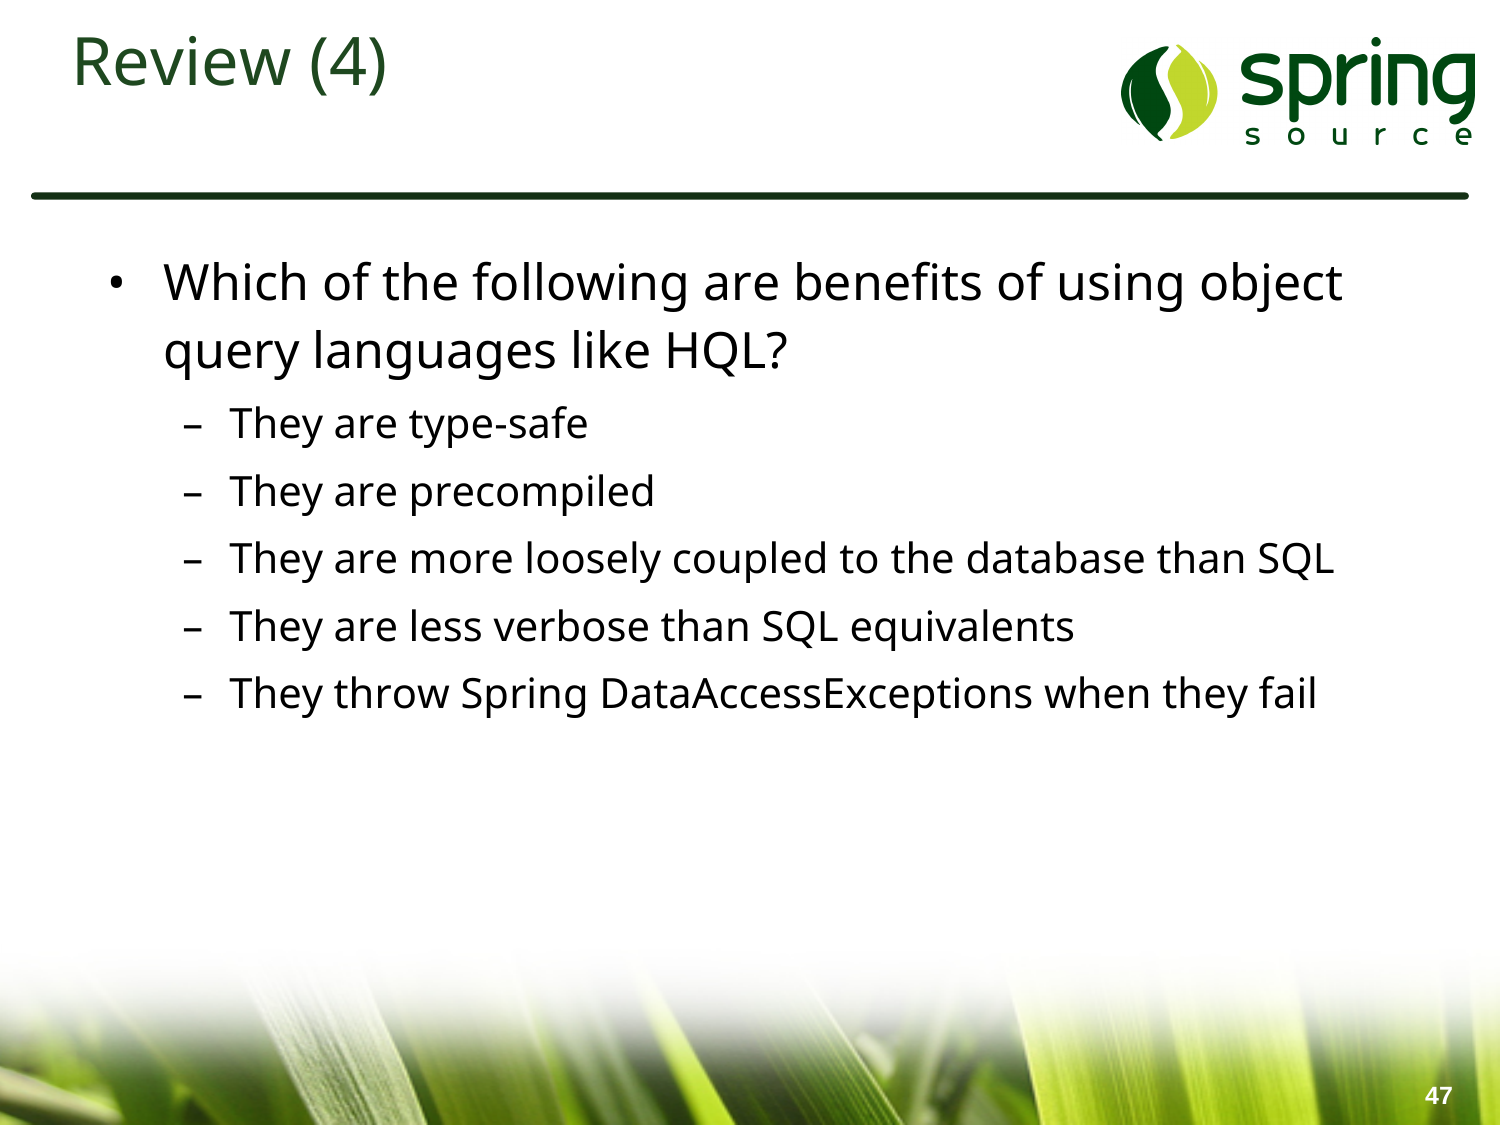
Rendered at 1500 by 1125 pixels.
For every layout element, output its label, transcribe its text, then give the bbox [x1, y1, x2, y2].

picture [1121, 37, 1475, 145]
picture [0, 944, 1500, 1125]
title Review (4) [56, 7, 1089, 198]
list Which of the following are benefits of using object query languages like HQL? They are type-safe They are precompiled They are more loosely coupled to the database than SQL They are less verbose than SQL equivalents They throw Spring DataAccessExceptions when they fail [92, 239, 1377, 784]
